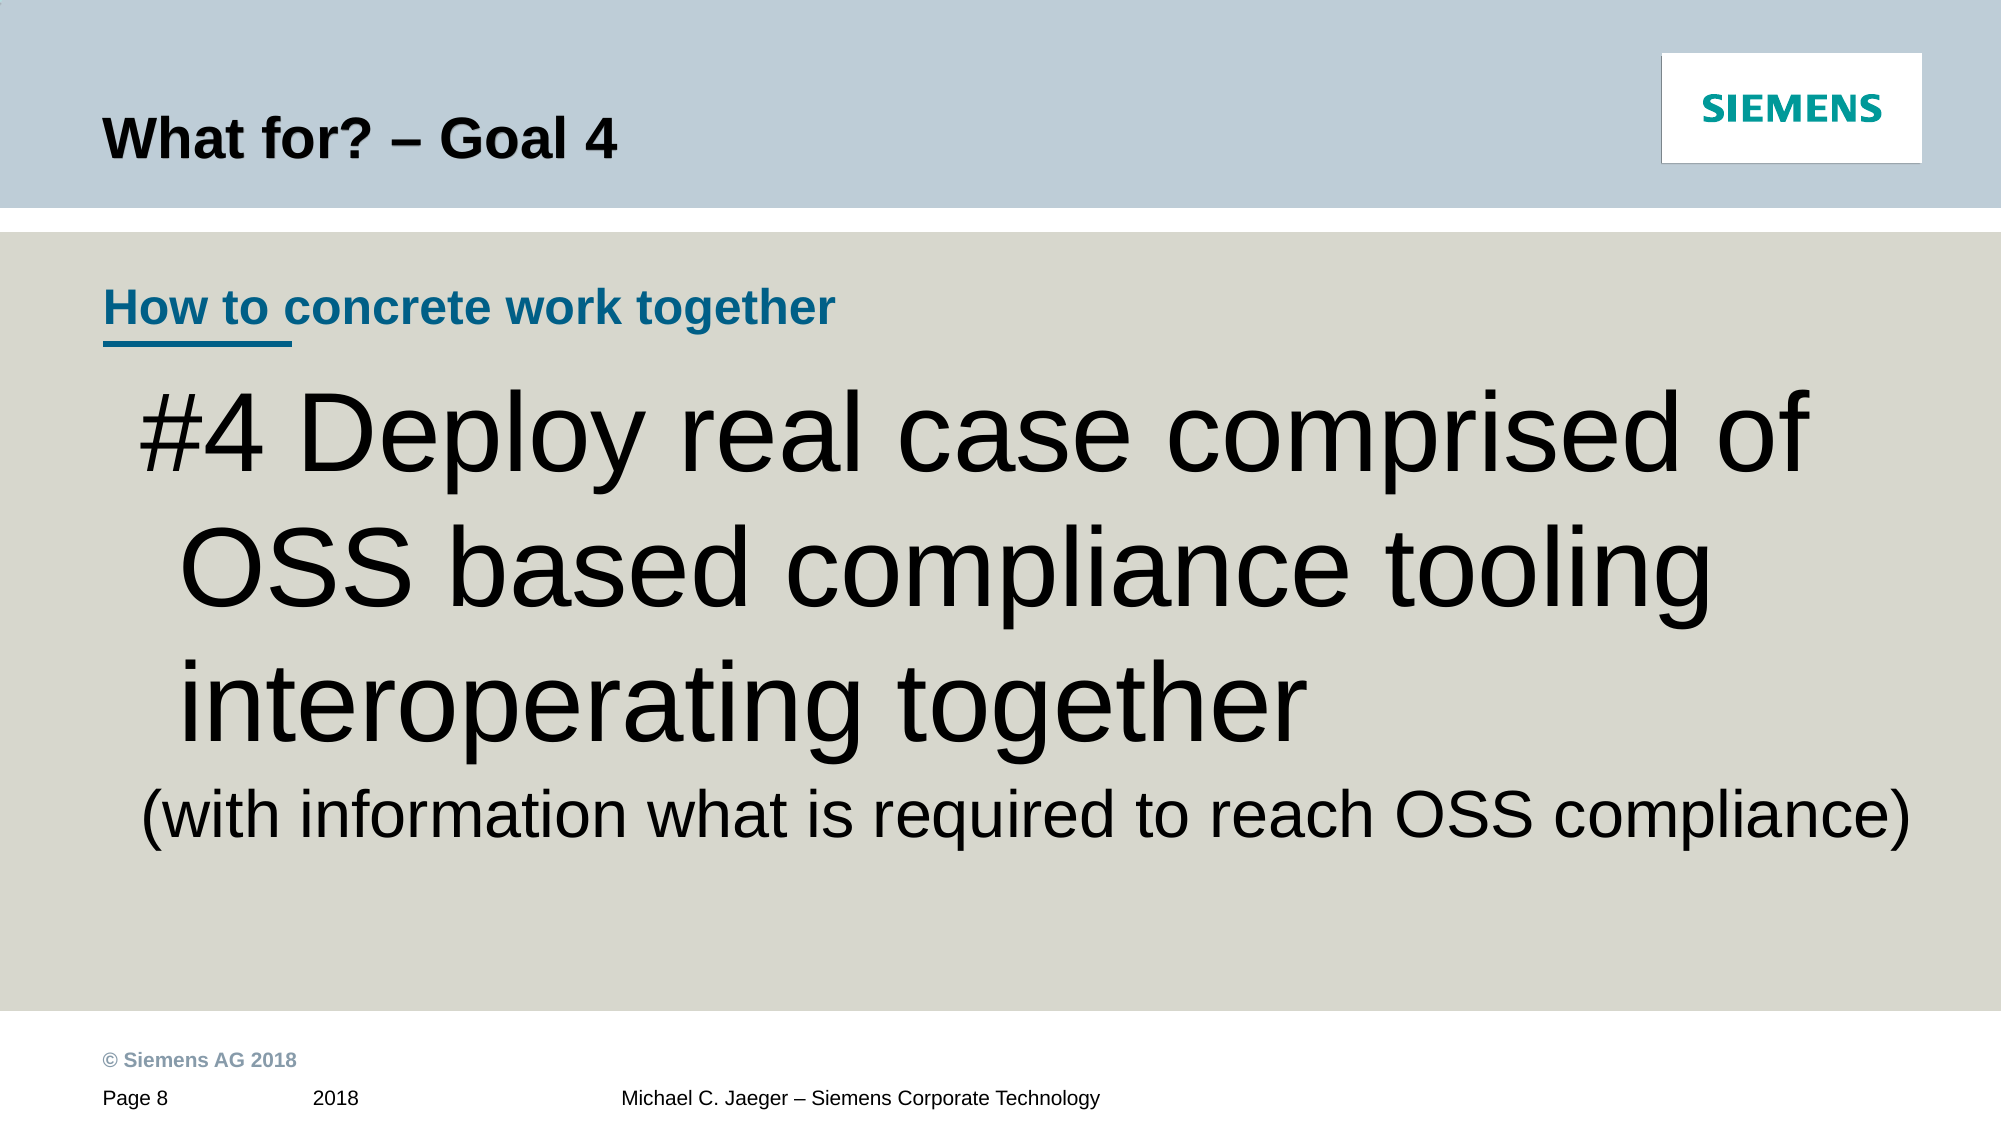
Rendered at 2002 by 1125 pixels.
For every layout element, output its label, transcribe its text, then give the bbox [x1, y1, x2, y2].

text_box How to concrete work together [102, 273, 1690, 335]
title What for? – Goal 4 [0, 0, 2001, 209]
text_box #4 Deploy real case comprised of OSS based compliance tooling interoperating together (with information what is required to reach OSS compliance) [103, 359, 1935, 851]
text_box [0, 232, 2001, 1011]
